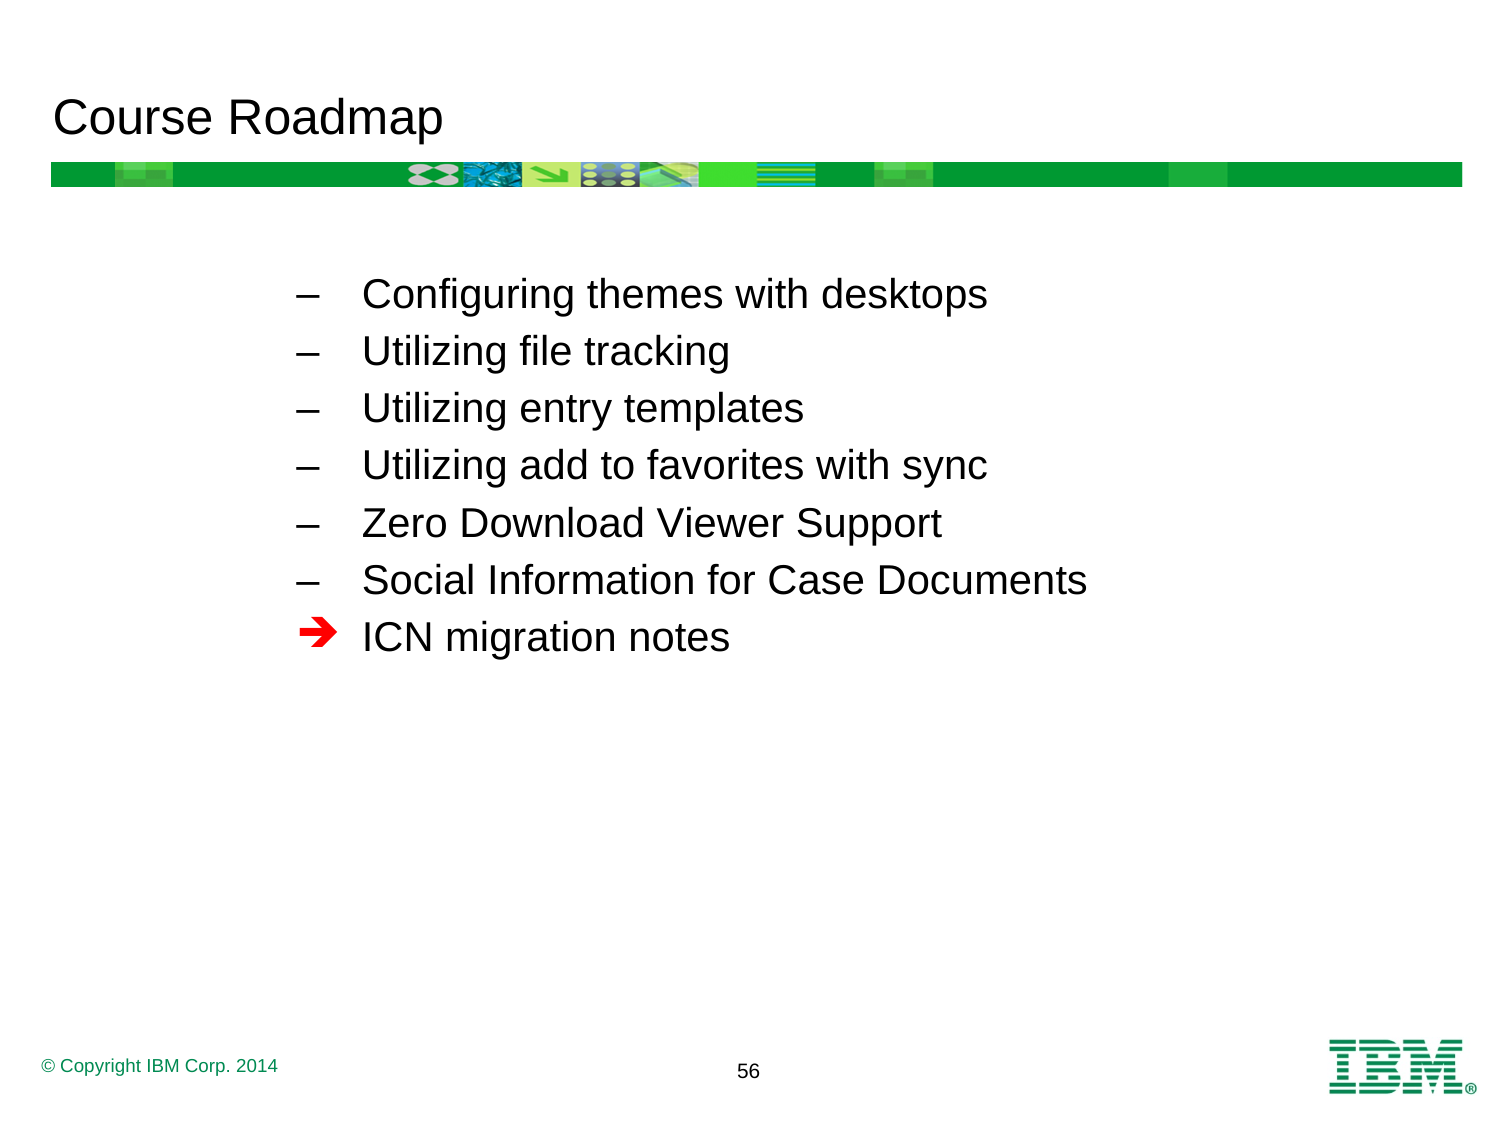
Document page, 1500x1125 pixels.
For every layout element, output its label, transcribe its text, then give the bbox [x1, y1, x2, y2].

picture [50, 161, 1463, 189]
title Course Roadmap [37, 45, 1388, 188]
picture [1327, 1037, 1479, 1096]
list Configuring themes with desktops Utilizing file tracking Utilizing entry templates Utilizing add to favorites with sync Zero Download Viewer Support Social Information for Case Documents ICN migration notes [75, 262, 1426, 1005]
